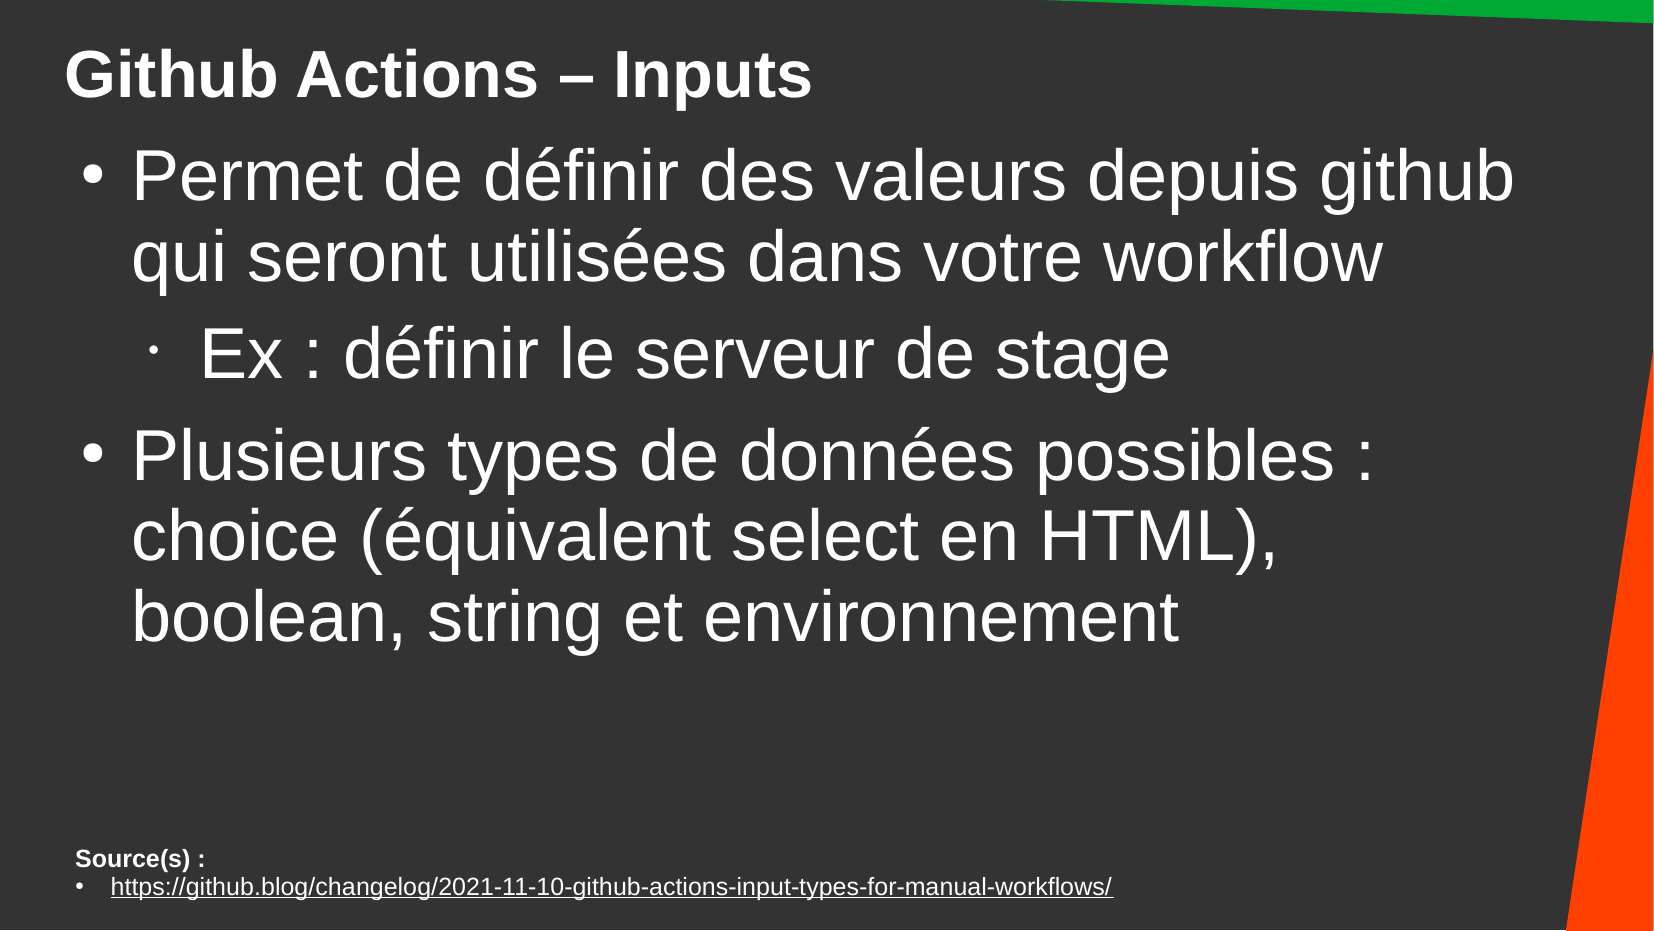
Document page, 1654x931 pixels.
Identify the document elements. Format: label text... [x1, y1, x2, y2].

list Permet de définir des valeurs depuis github qui seront utilisées dans votre workflow Ex : définir le serveur de stage Plusieurs types de données possibles : choice (équivalent select en HTML), boolean, string et environnement [63, 135, 1542, 662]
text_box Source(s) : https://github.blog/changelog/2021-11-10-github-actions-input-types-for-manual-workflows/ [60, 799, 1546, 909]
title Github Actions – Inputs [64, 37, 1577, 119]
text_box [1042, 0, 1654, 24]
text_box [1565, 345, 1654, 931]
